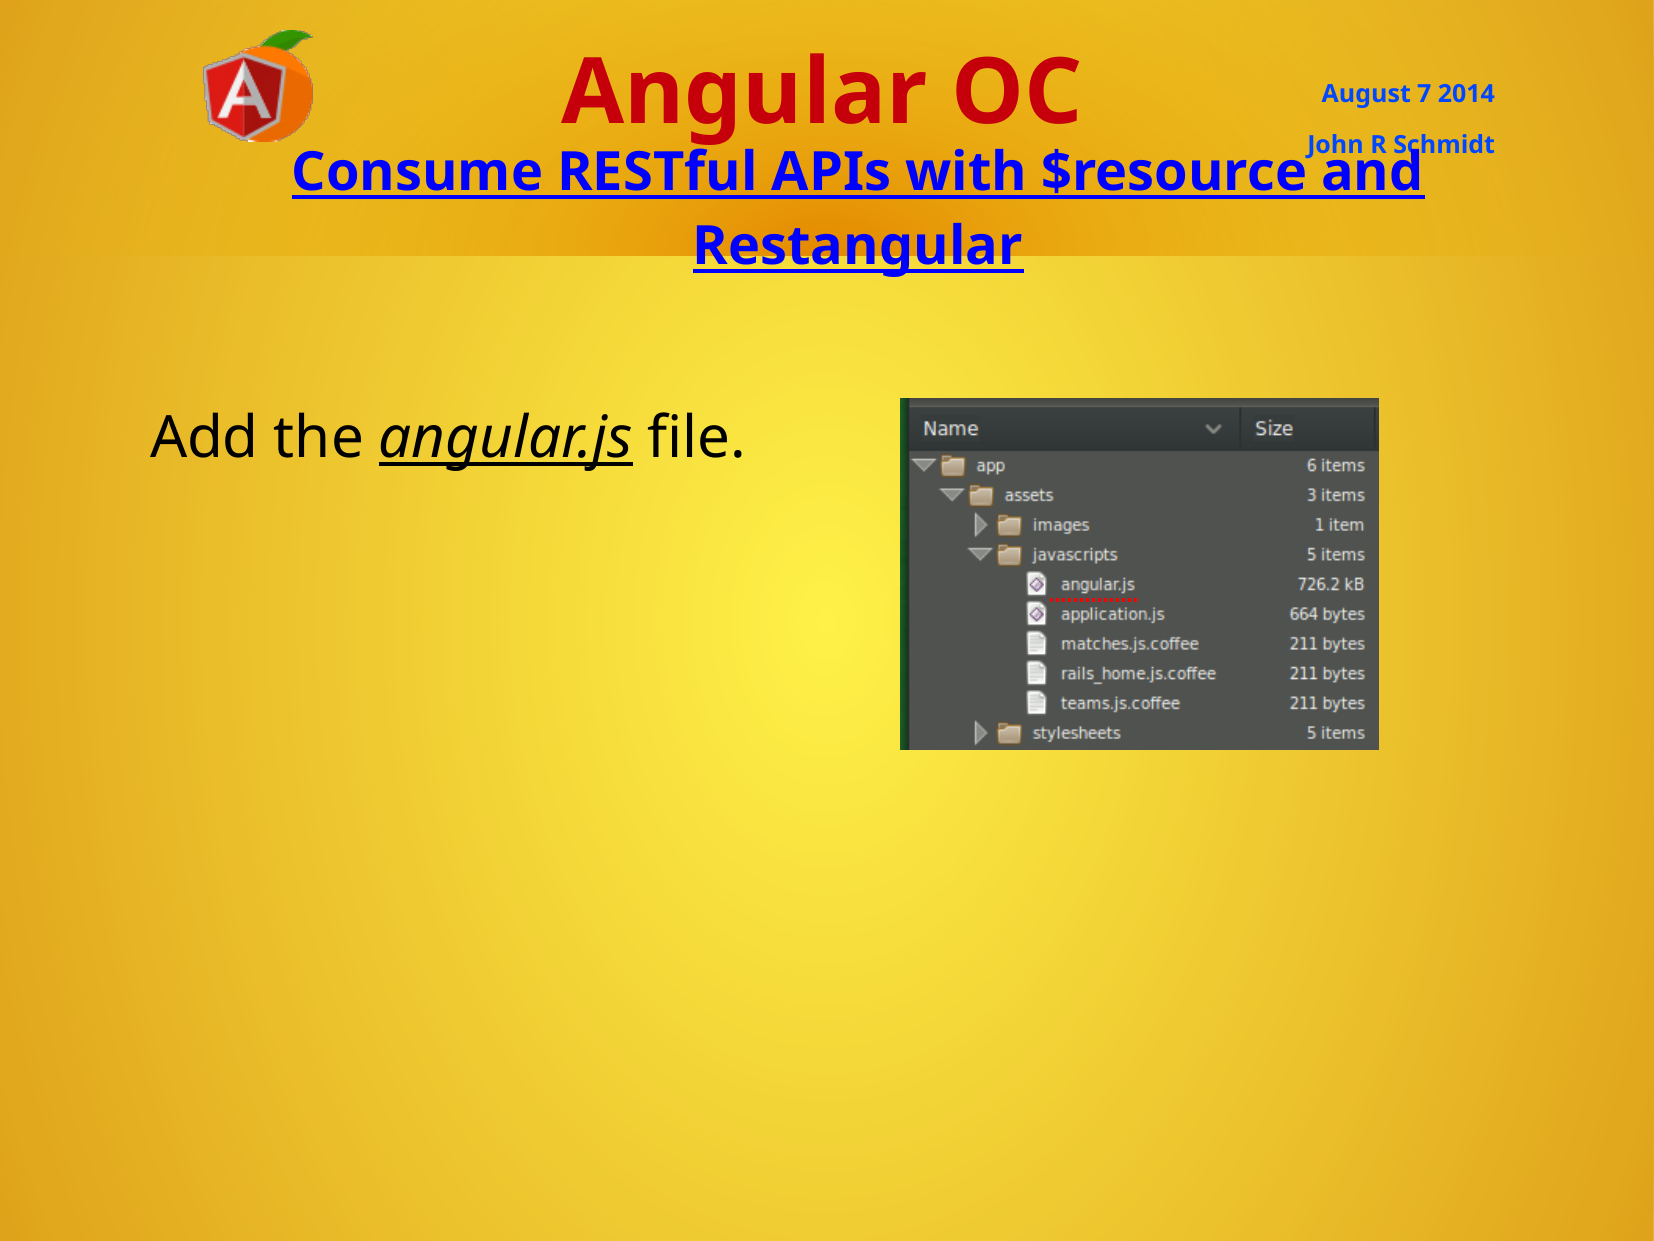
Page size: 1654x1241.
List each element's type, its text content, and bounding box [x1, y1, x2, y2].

picture [202, 30, 316, 142]
subtitle Add the angular.js file. [150, 374, 1579, 496]
text_box Consume RESTful APIs with $resource and Restangular [150, 175, 1567, 239]
text_box August 7 2014 John R Schmidt [1260, 51, 1510, 172]
picture [900, 398, 1379, 751]
title Angular OC [560, 34, 1086, 142]
